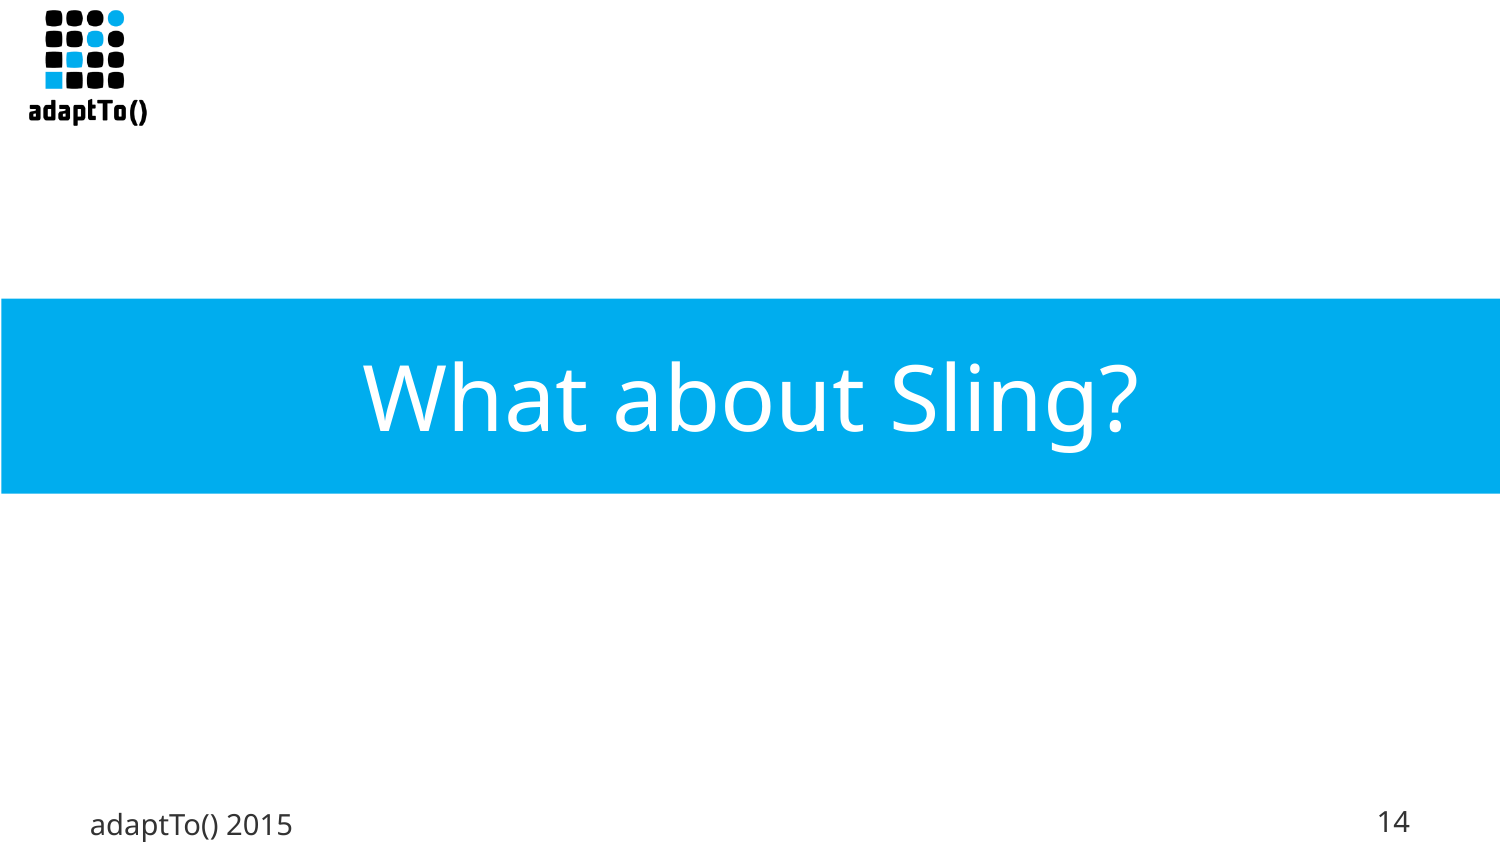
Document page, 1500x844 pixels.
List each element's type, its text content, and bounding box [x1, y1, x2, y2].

picture [27, 6, 148, 127]
title What about Sling? [1, 298, 1500, 494]
